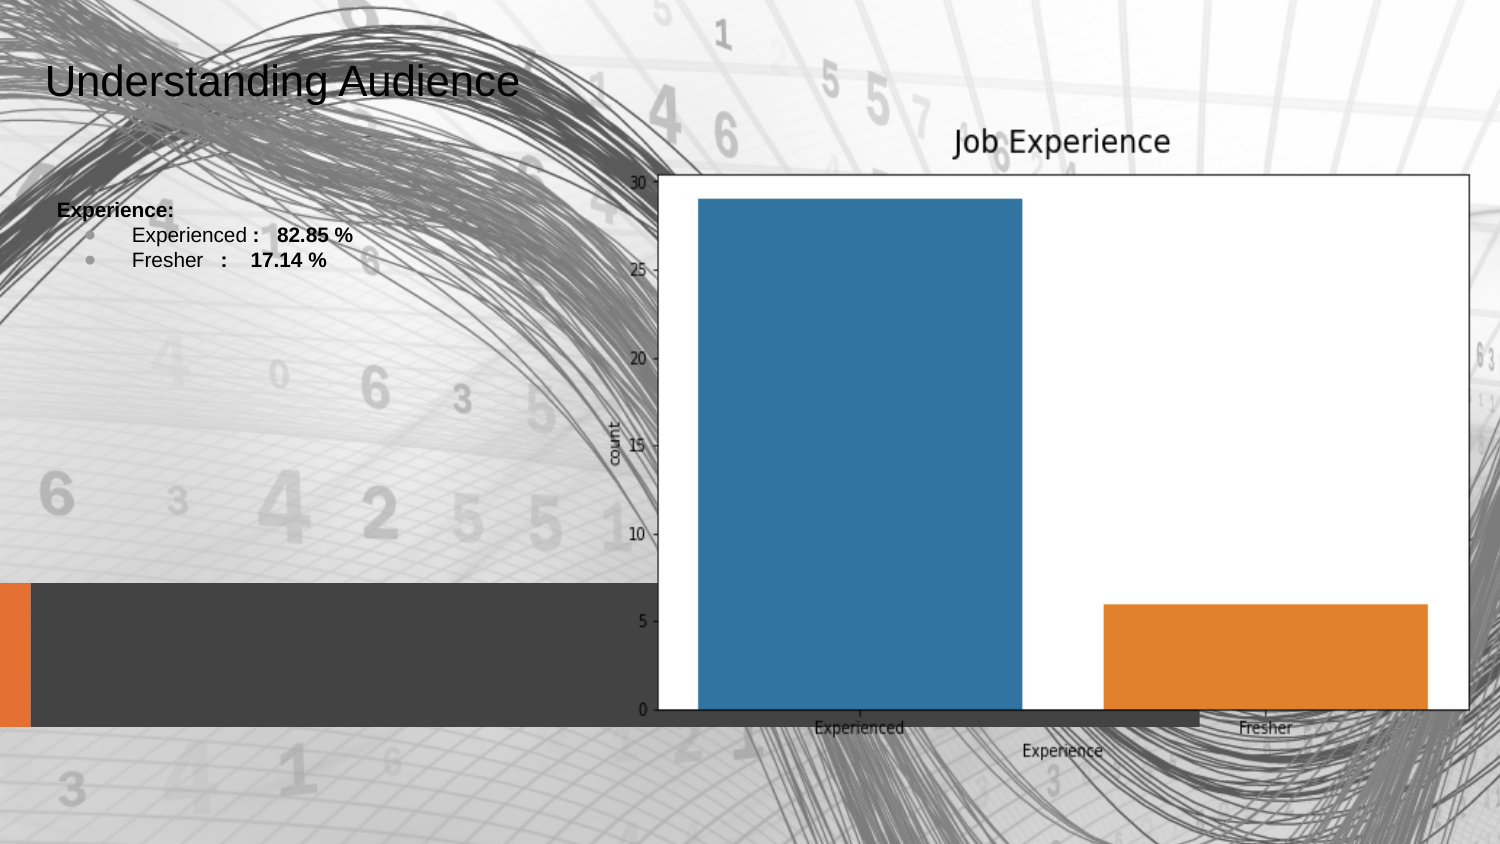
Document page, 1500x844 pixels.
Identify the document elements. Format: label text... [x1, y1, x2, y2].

title Understanding Audience [29, 29, 1380, 128]
picture [0, 0, 1500, 844]
text_box Experience: Experienced : 82.85 % Fresher : 17.14 % [41, 145, 598, 638]
